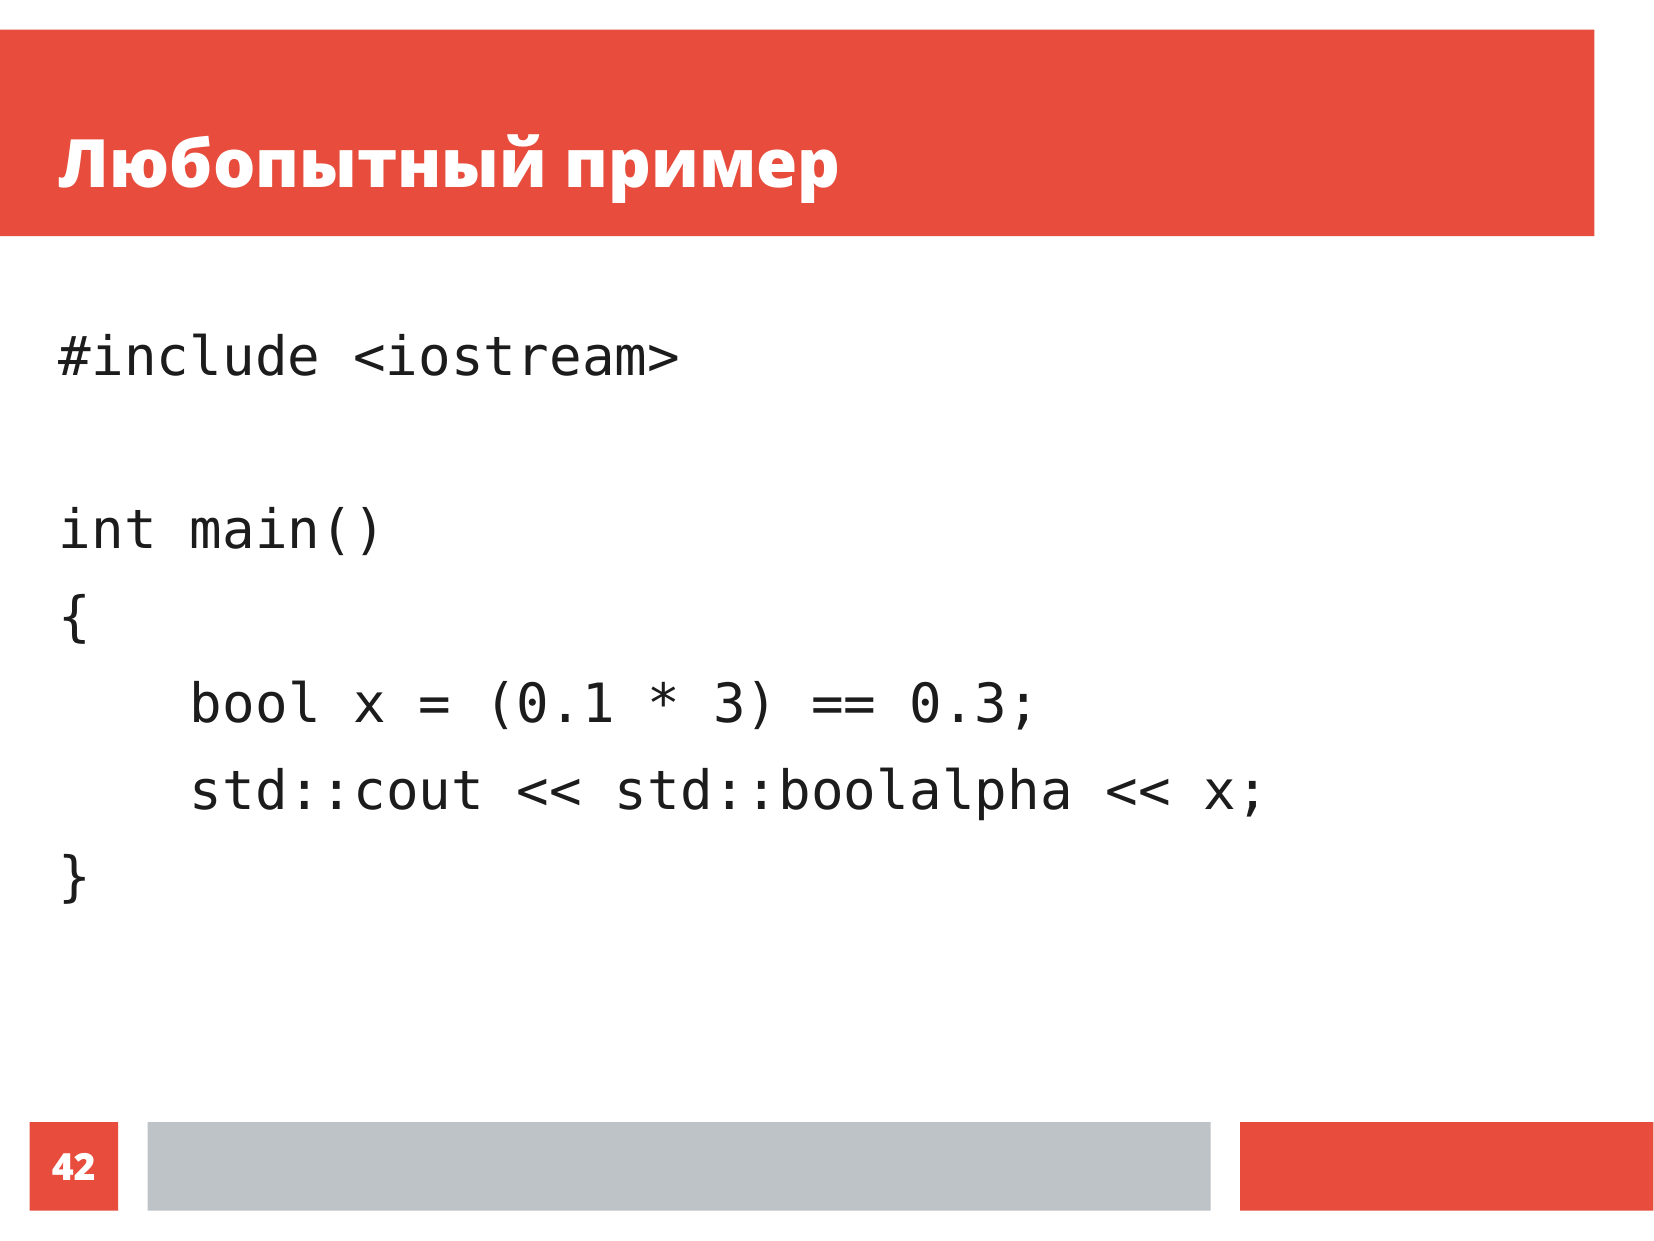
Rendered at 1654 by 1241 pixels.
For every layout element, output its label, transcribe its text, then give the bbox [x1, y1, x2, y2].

list #include <iostream> int main() { bool x = (0.1 * 3) == 0.3; std::cout << std::boolalpha << x; } [59, 324, 1565, 1093]
title Любопытный пример [59, 59, 1595, 207]
